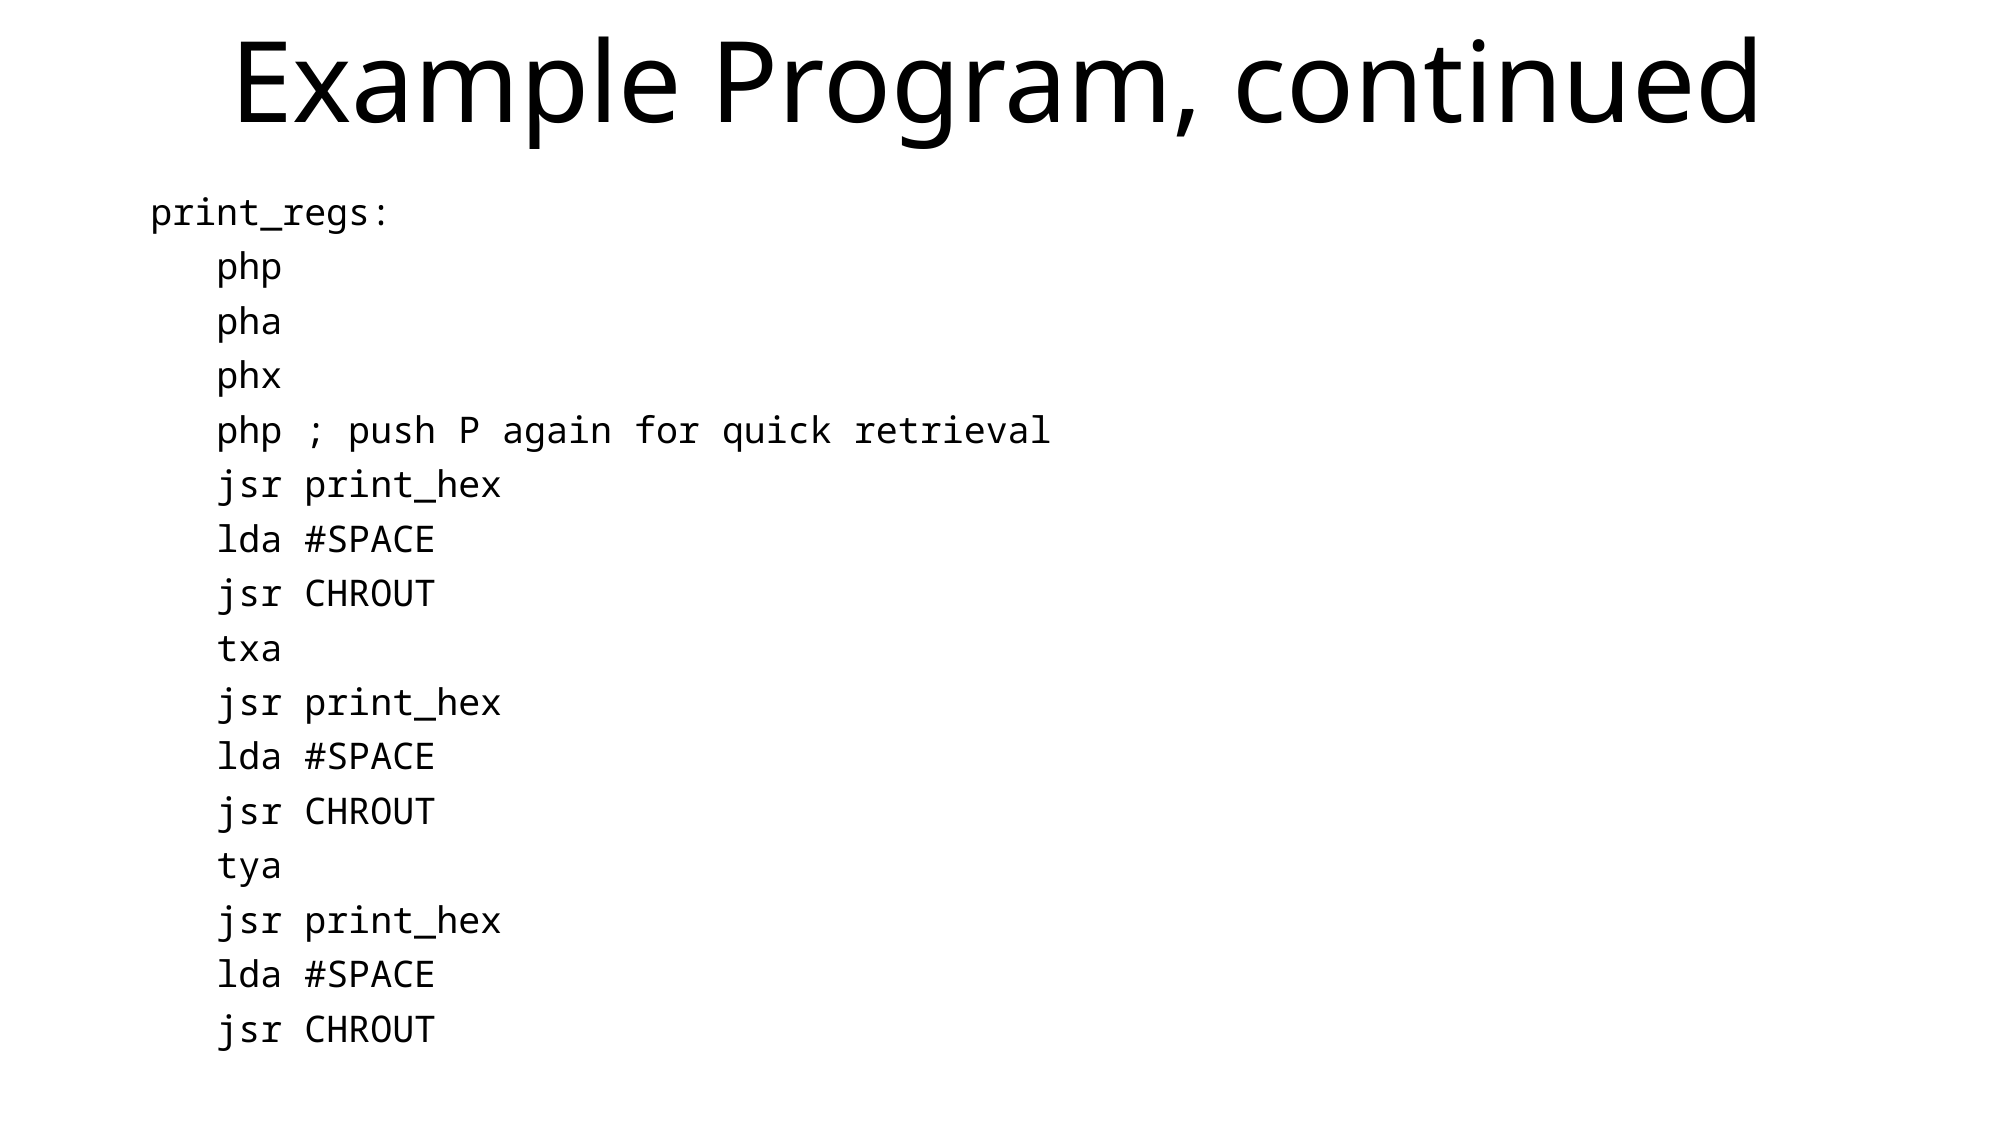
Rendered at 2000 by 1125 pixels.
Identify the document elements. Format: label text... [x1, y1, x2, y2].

title Example Program, continued [135, 7, 1861, 165]
list print_regs: php pha phx php ; push P again for quick retrieval jsr print_hex lda #SPACE jsr CHROUT txa jsr print_hex lda #SPACE jsr CHROUT tya jsr print_hex lda #SPACE jsr CHROUT [135, 181, 1861, 1061]
